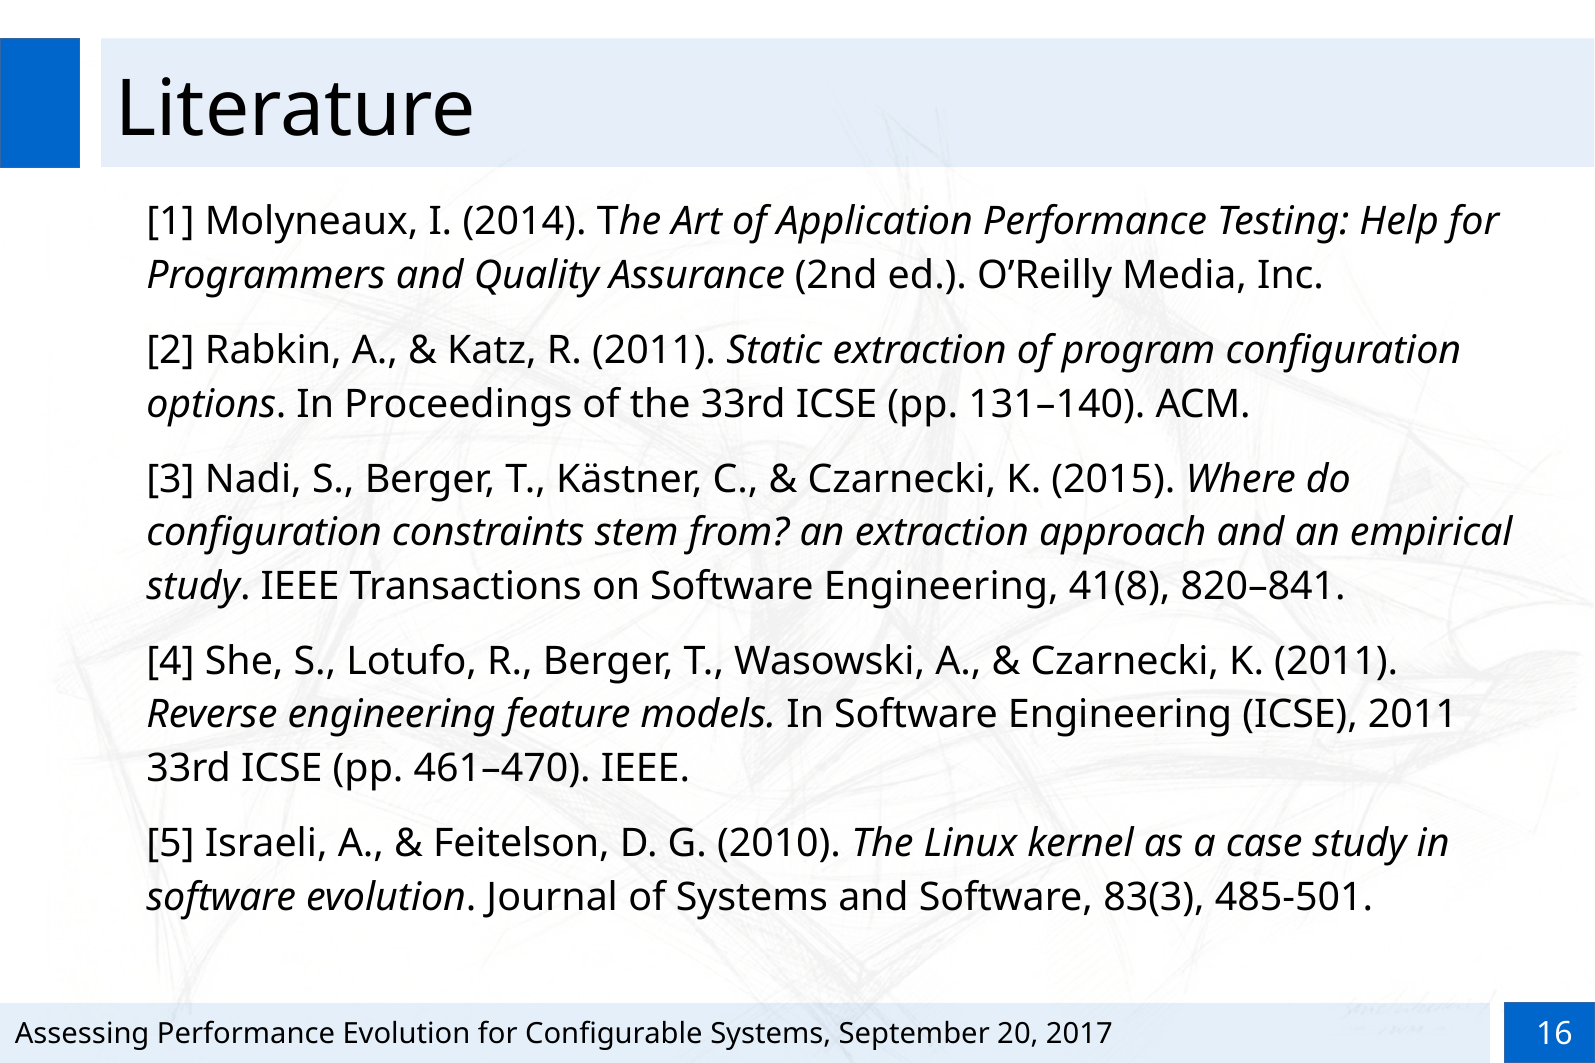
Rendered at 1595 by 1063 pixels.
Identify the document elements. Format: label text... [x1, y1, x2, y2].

title Literature [115, 42, 1515, 168]
list [1] Molyneaux, I. (2014). The Art of Application Performance Testing: Help for Programmers and Quality Assurance (2nd ed.). O’Reilly Media, Inc. [2] Rabkin, A., & Katz, R. (2011). Static extraction of program configuration options. In Proceedings of the 33rd ICSE (pp. 131–140). ACM. [3] Nadi, S., Berger, T., Kästner, C., & Czarnecki, K. (2015). Where do configuration constraints stem from? an extraction approach and an empirical study. IEEE Transactions on Software Engineering, 41(8), 820–841. [4] She, S., Lotufo, R., Berger, T., Wasowski, A., & Czarnecki, K. (2011). Reverse engineering feature models. In Software Engineering (ICSE), 2011 33rd ICSE (pp. 461–470). IEEE. [5] Israeli, A., & Feitelson, D. G. (2010). The Linux kernel as a case study in software evolution. Journal of Systems and Software, 83(3), 485-501. [115, 192, 1515, 978]
